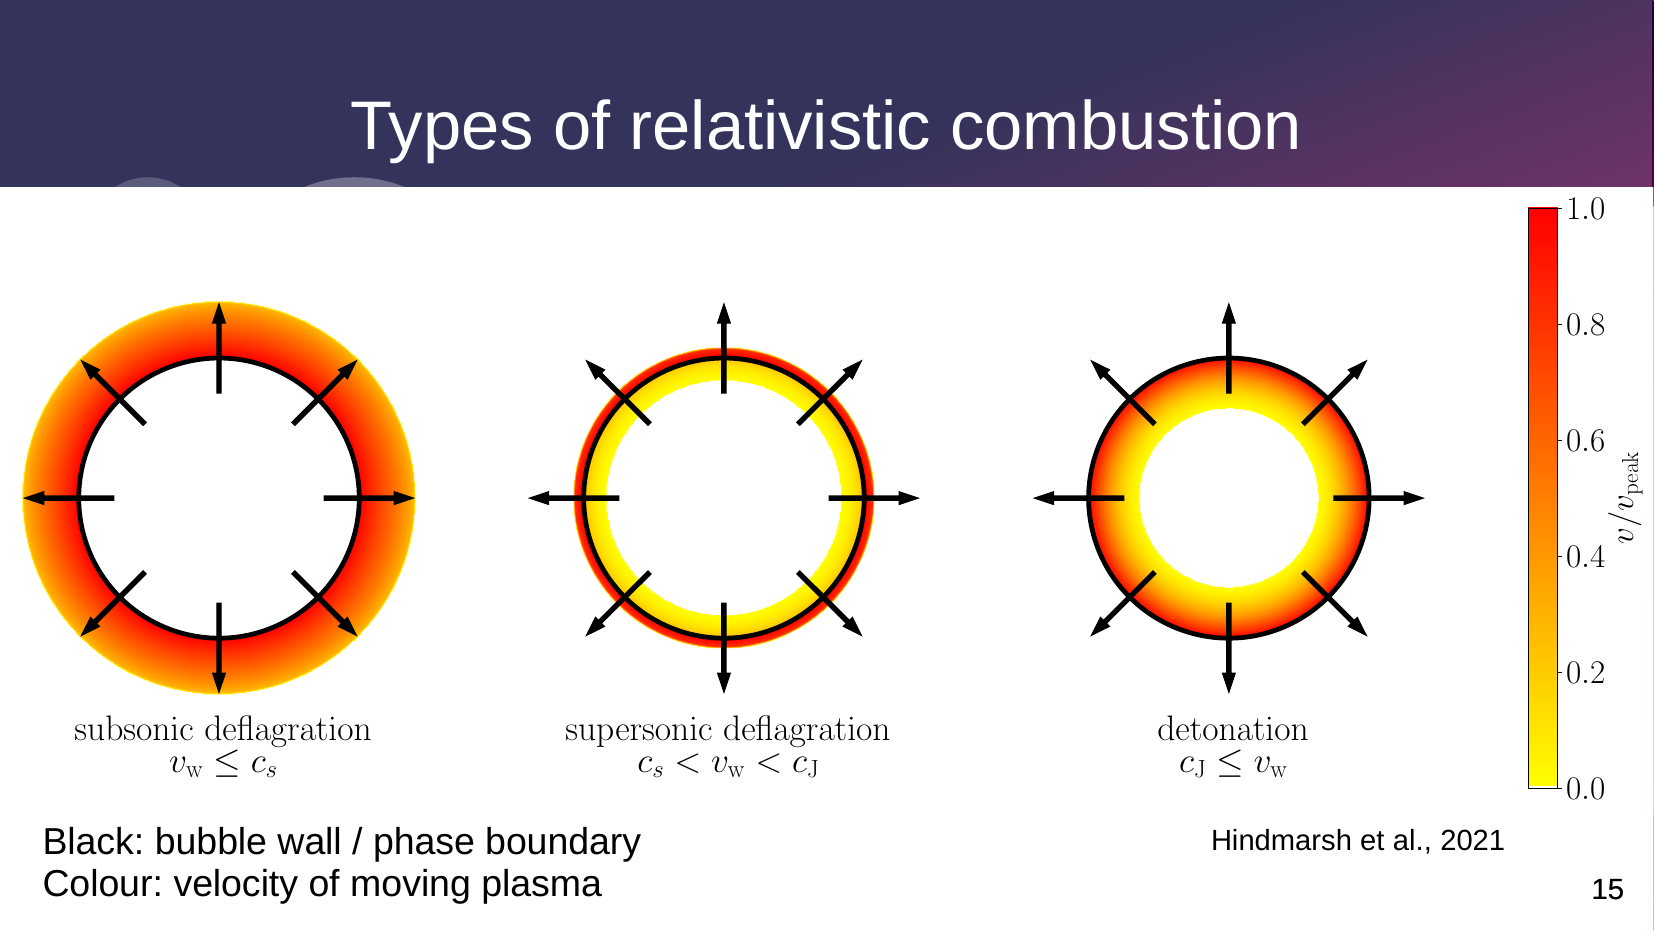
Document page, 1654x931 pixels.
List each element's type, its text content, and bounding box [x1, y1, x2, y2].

text_box Hindmarsh et al., 2021 [1196, 816, 1620, 874]
text_box Black: bubble wall / phase boundary Colour: velocity of moving plasma [27, 813, 1500, 913]
picture [0, 187, 1654, 815]
title Types of relativistic combustion [88, 44, 1565, 187]
